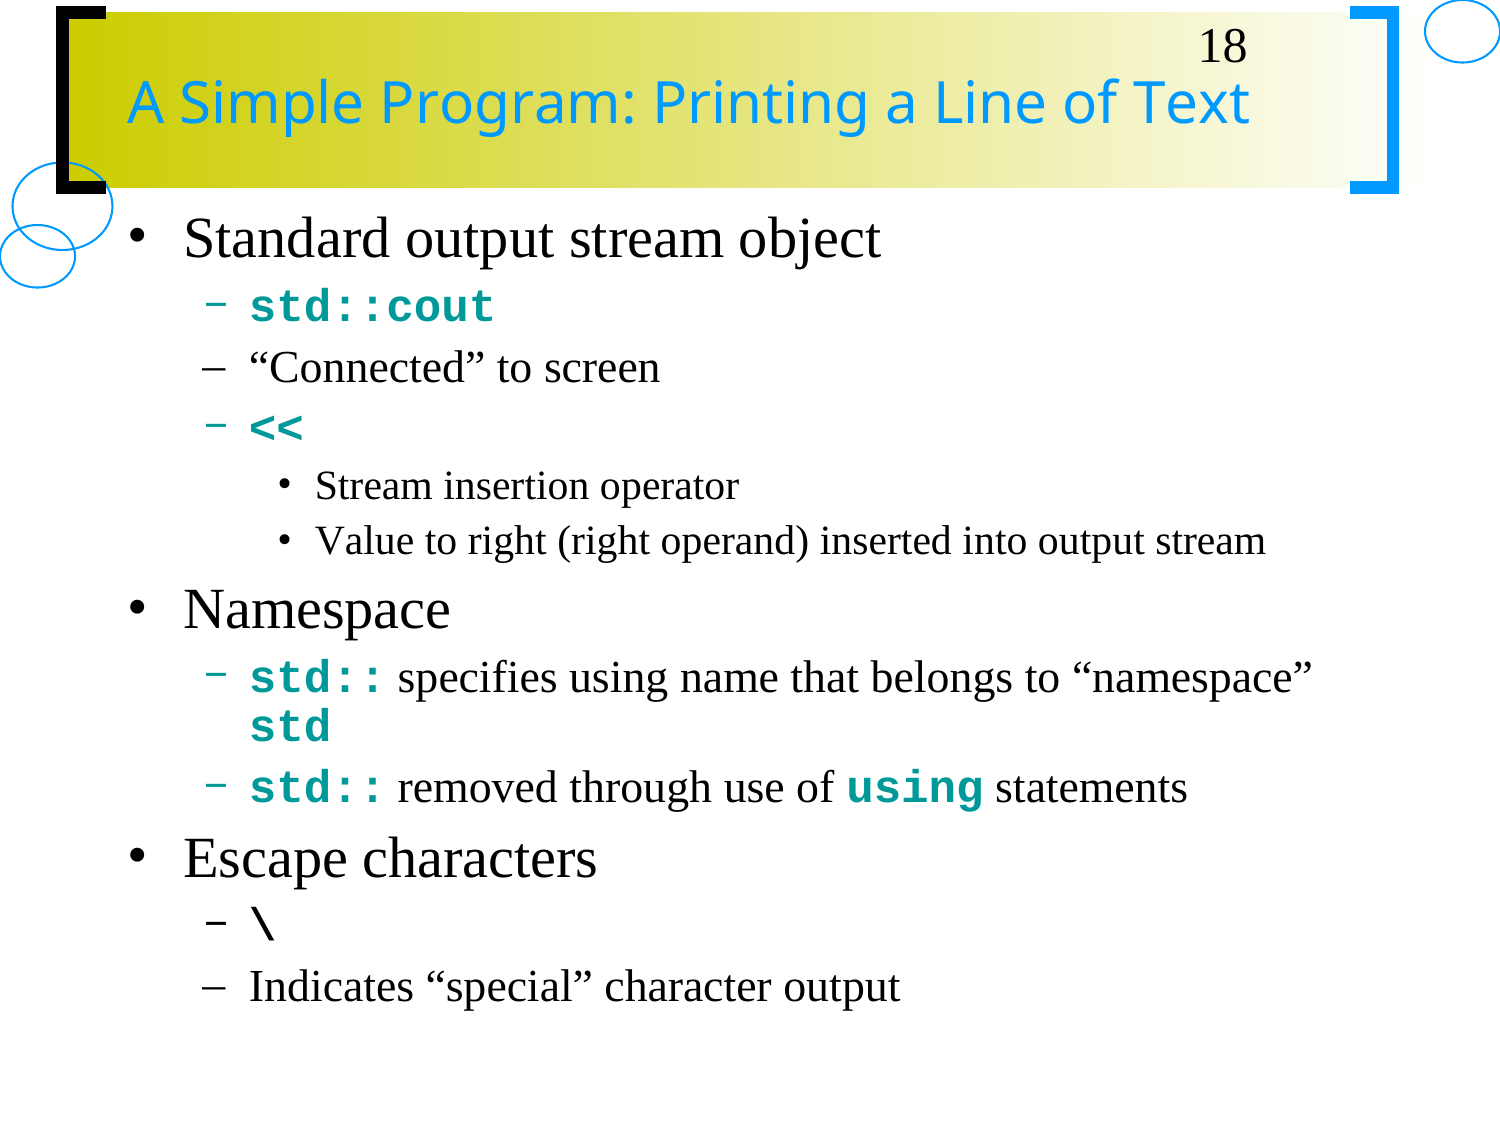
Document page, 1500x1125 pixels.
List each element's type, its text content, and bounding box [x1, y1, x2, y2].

list Standard output stream object std::cout “Connected” to screen << Stream insertion operator Value to right (right operand) inserted into output stream Namespace std:: specifies using name that belongs to “namespace” std std:: removed through use of using statements Escape characters \ Indicates “special” character output [112, 199, 1388, 1063]
title A Simple Program: Printing a Line of Text [112, 12, 1388, 188]
